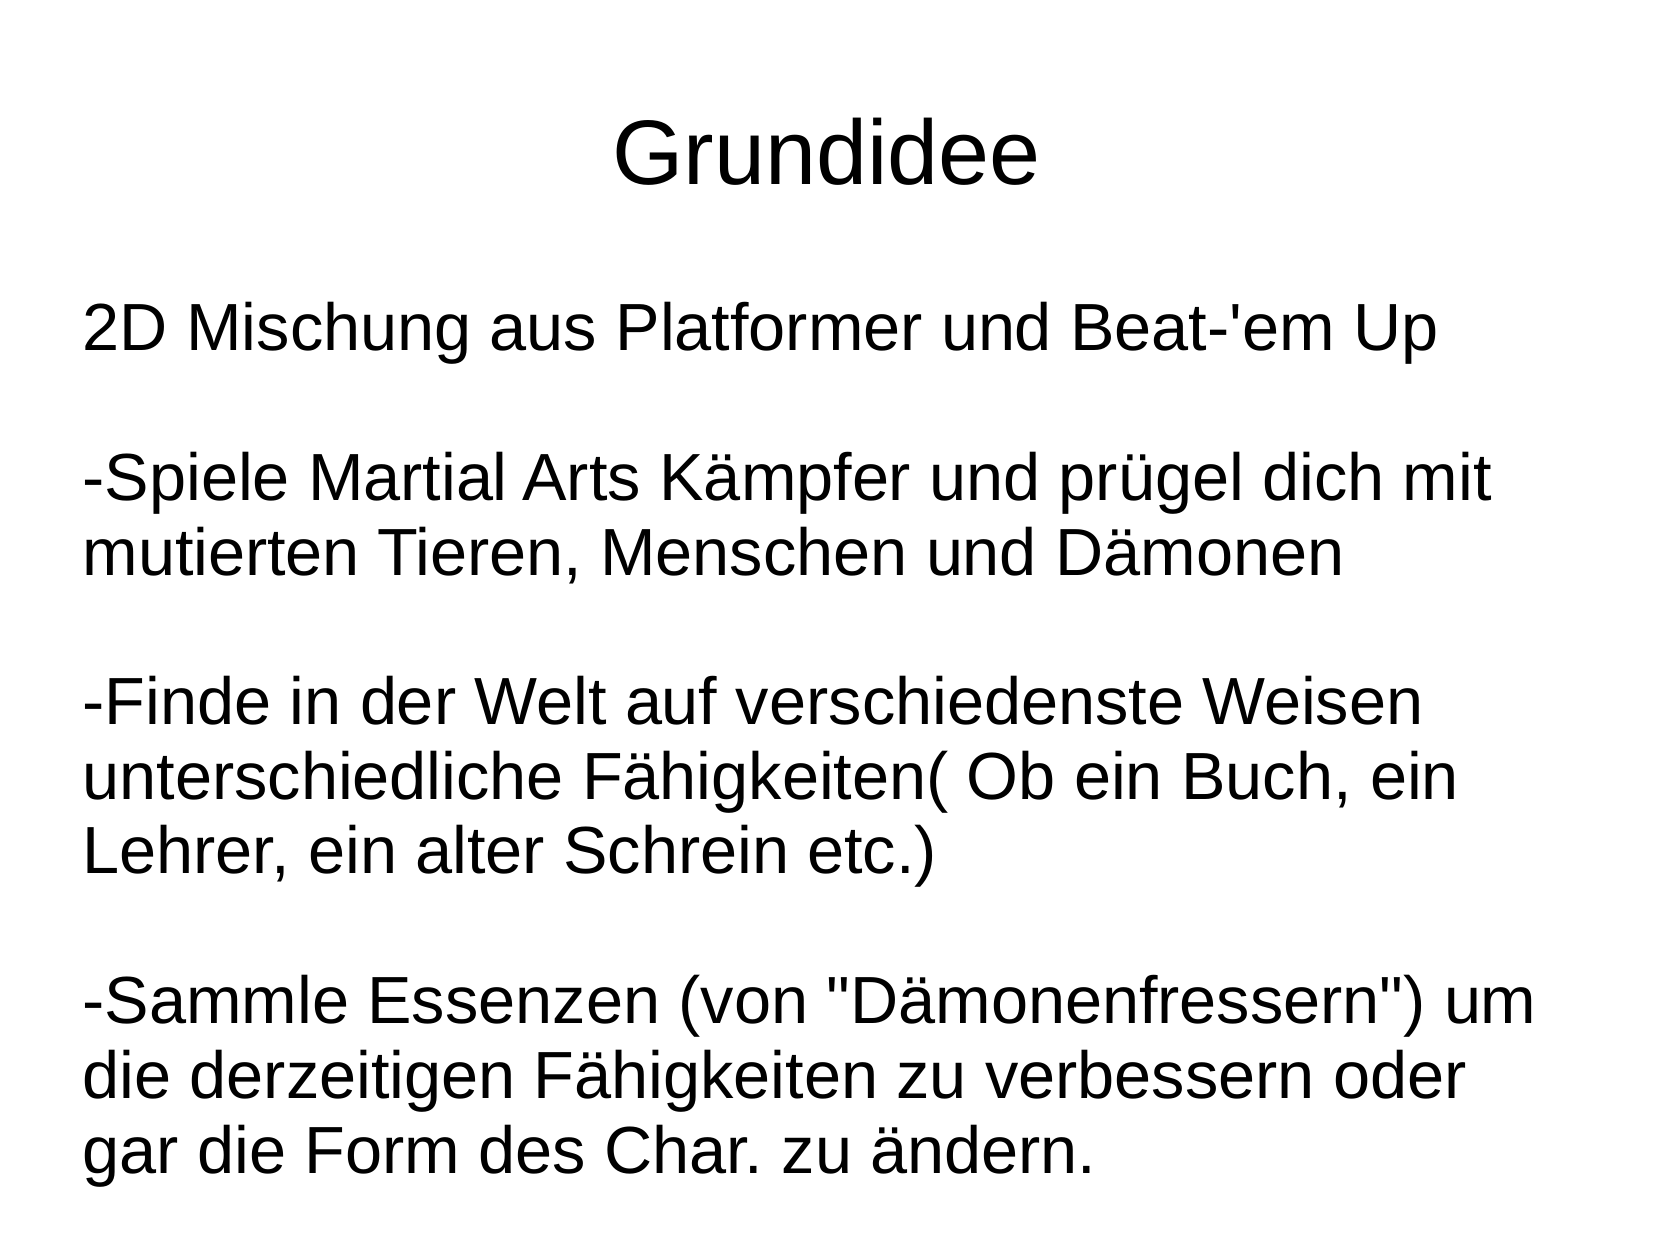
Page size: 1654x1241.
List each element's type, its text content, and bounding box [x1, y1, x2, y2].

title Grundidee [82, 49, 1571, 257]
subtitle 2D Mischung aus Platformer und Beat-'em Up -Spiele Martial Arts Kämpfer und prügel dich mit mutierten Tieren, Menschen und Dämonen -Finde in der Welt auf verschiedenste Weisen unterschiedliche Fähigkeiten( Ob ein Buch, ein Lehrer, ein alter Schrein etc.) -Sammle Essenzen (von "Dämonenfressern") um die derzeitigen Fähigkeiten zu verbessern oder gar die Form des Char. zu ändern. [82, 290, 1571, 1241]
